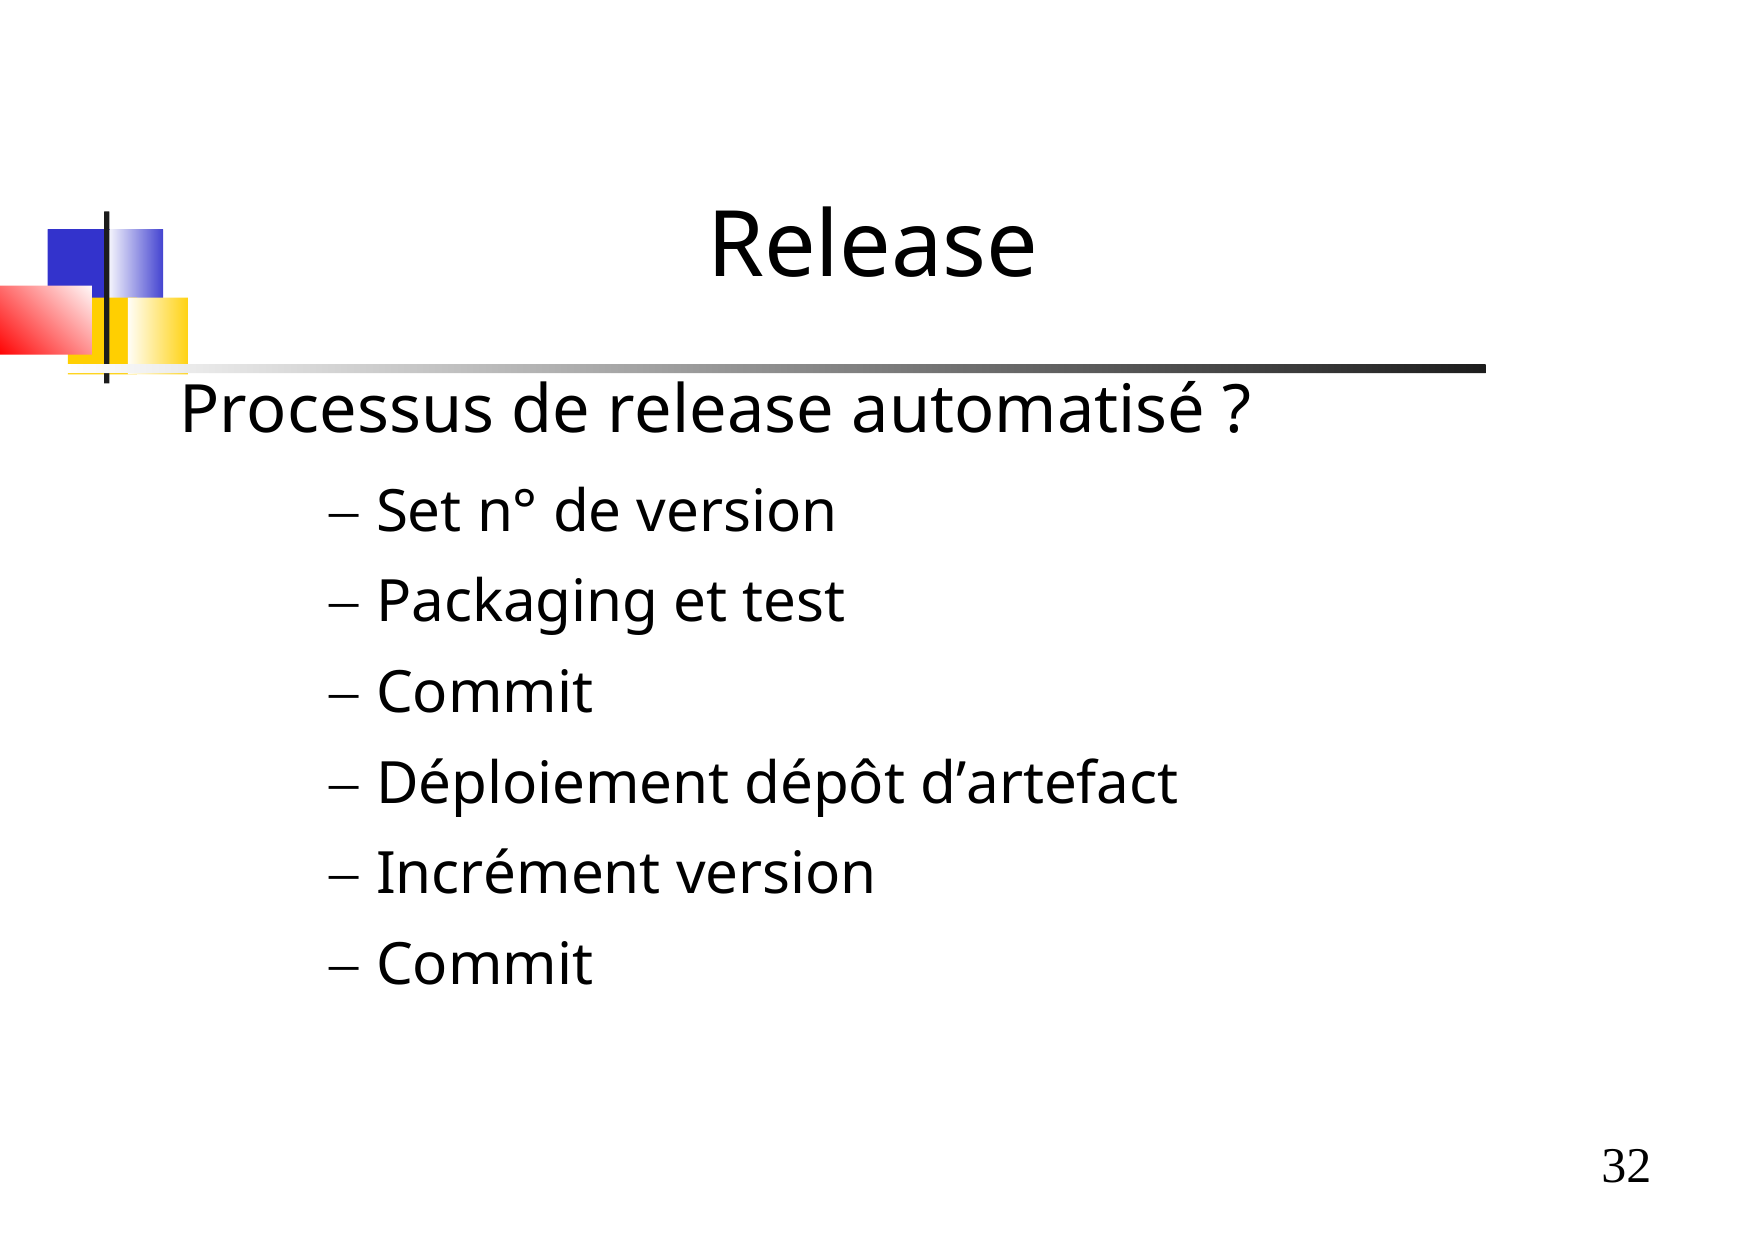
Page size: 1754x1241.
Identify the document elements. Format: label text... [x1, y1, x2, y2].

title Release [179, 139, 1567, 351]
list Processus de release automatisé ? Set n° de version Packaging et test Commit Déploiement dépôt d’artefact Incrément version Commit [179, 371, 1567, 1091]
